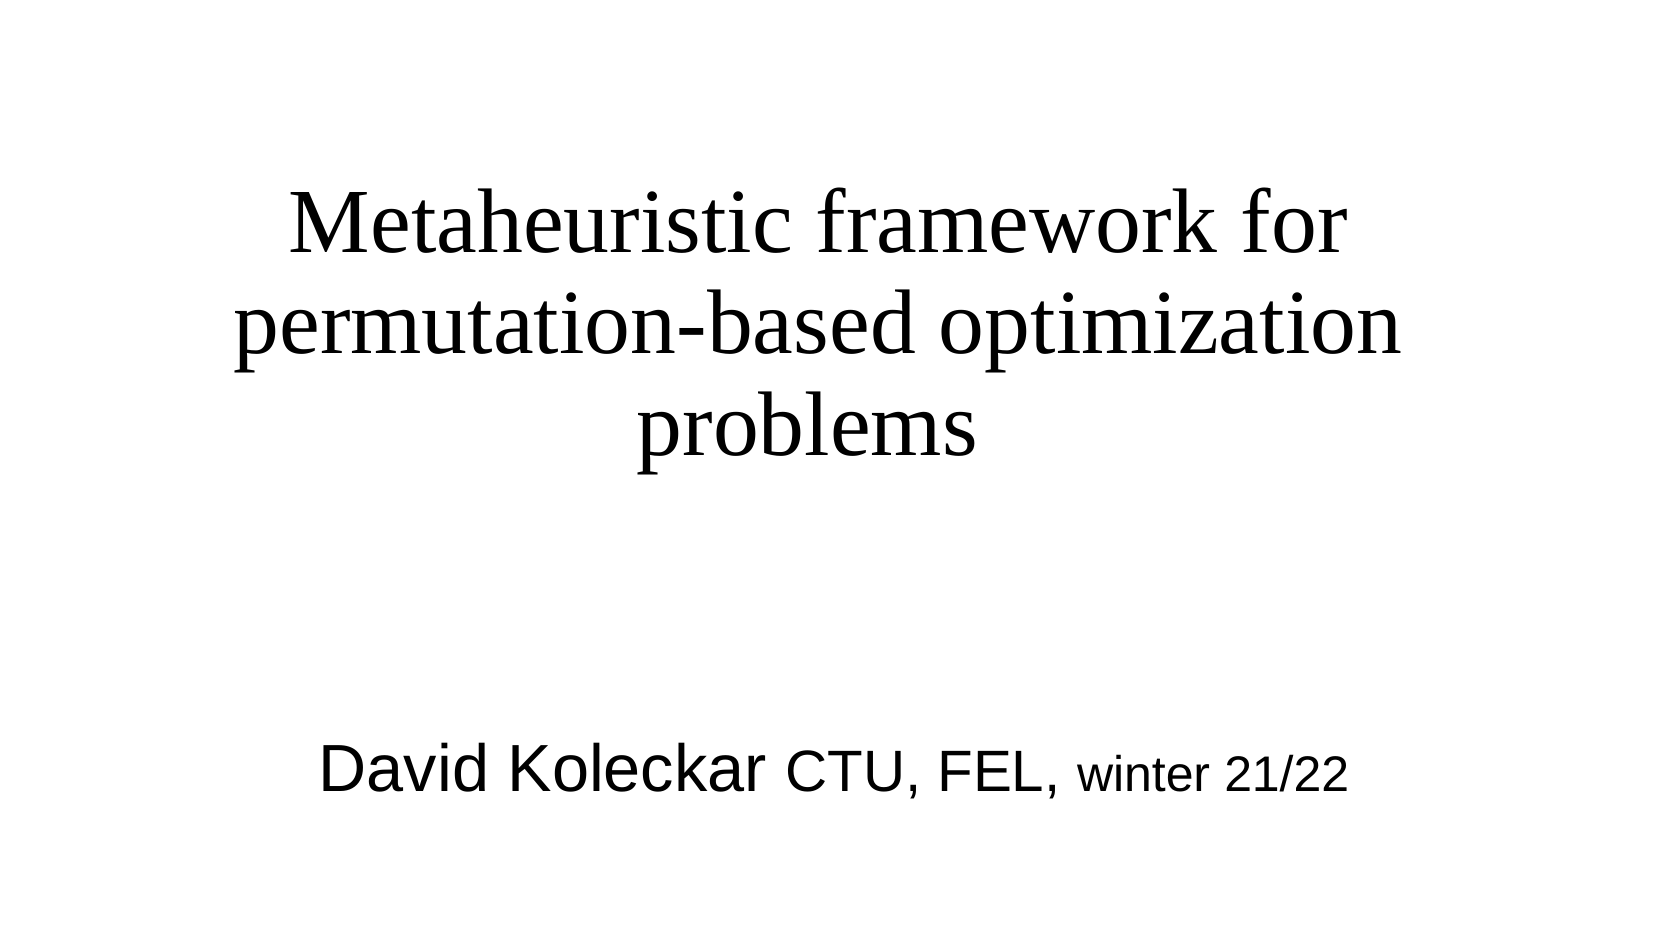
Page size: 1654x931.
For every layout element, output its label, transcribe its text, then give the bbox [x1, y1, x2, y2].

subtitle David Koleckar CTU, FEL, winter 21/22 [90, 435, 1579, 931]
title Metaheuristic framework for permutation-based optimization problems [75, 75, 1564, 571]
